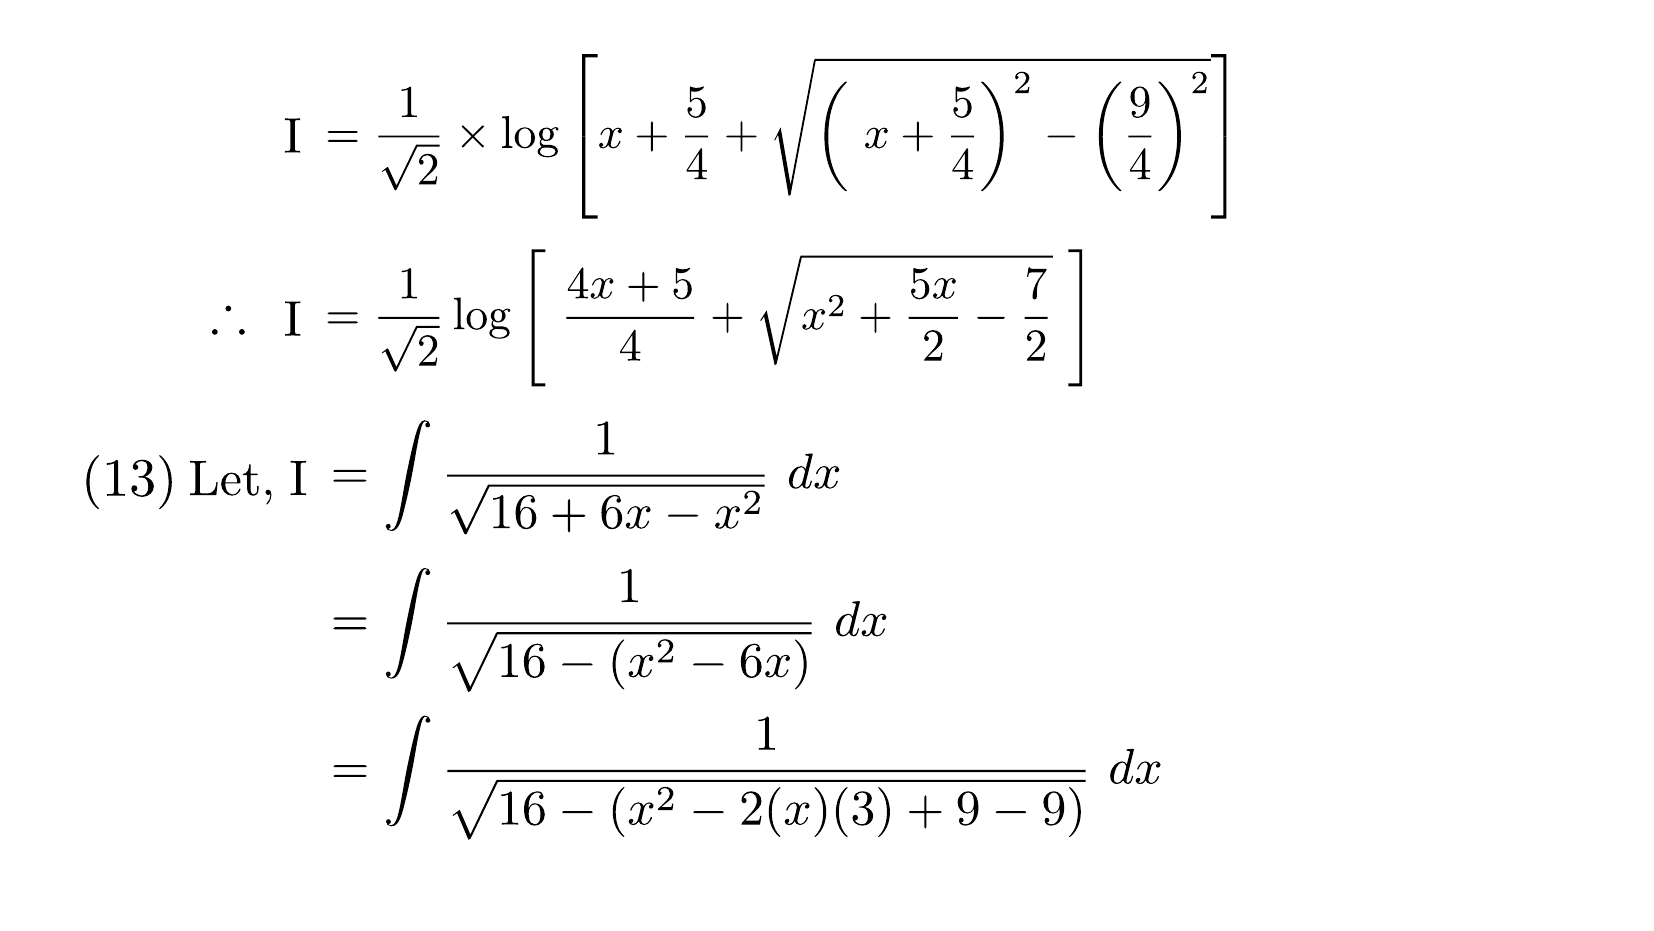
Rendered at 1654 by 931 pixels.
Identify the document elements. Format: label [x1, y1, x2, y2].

text_box [190, 460, 272, 505]
title [47, 36, 1607, 898]
text_box [284, 118, 301, 153]
text_box [327, 54, 1227, 219]
text_box [285, 301, 301, 336]
text_box [290, 460, 307, 496]
text_box [333, 567, 887, 693]
text_box [333, 715, 1161, 840]
text_box [332, 420, 840, 535]
text_box [327, 249, 1083, 387]
text_box [211, 305, 245, 335]
text_box [83, 455, 172, 510]
